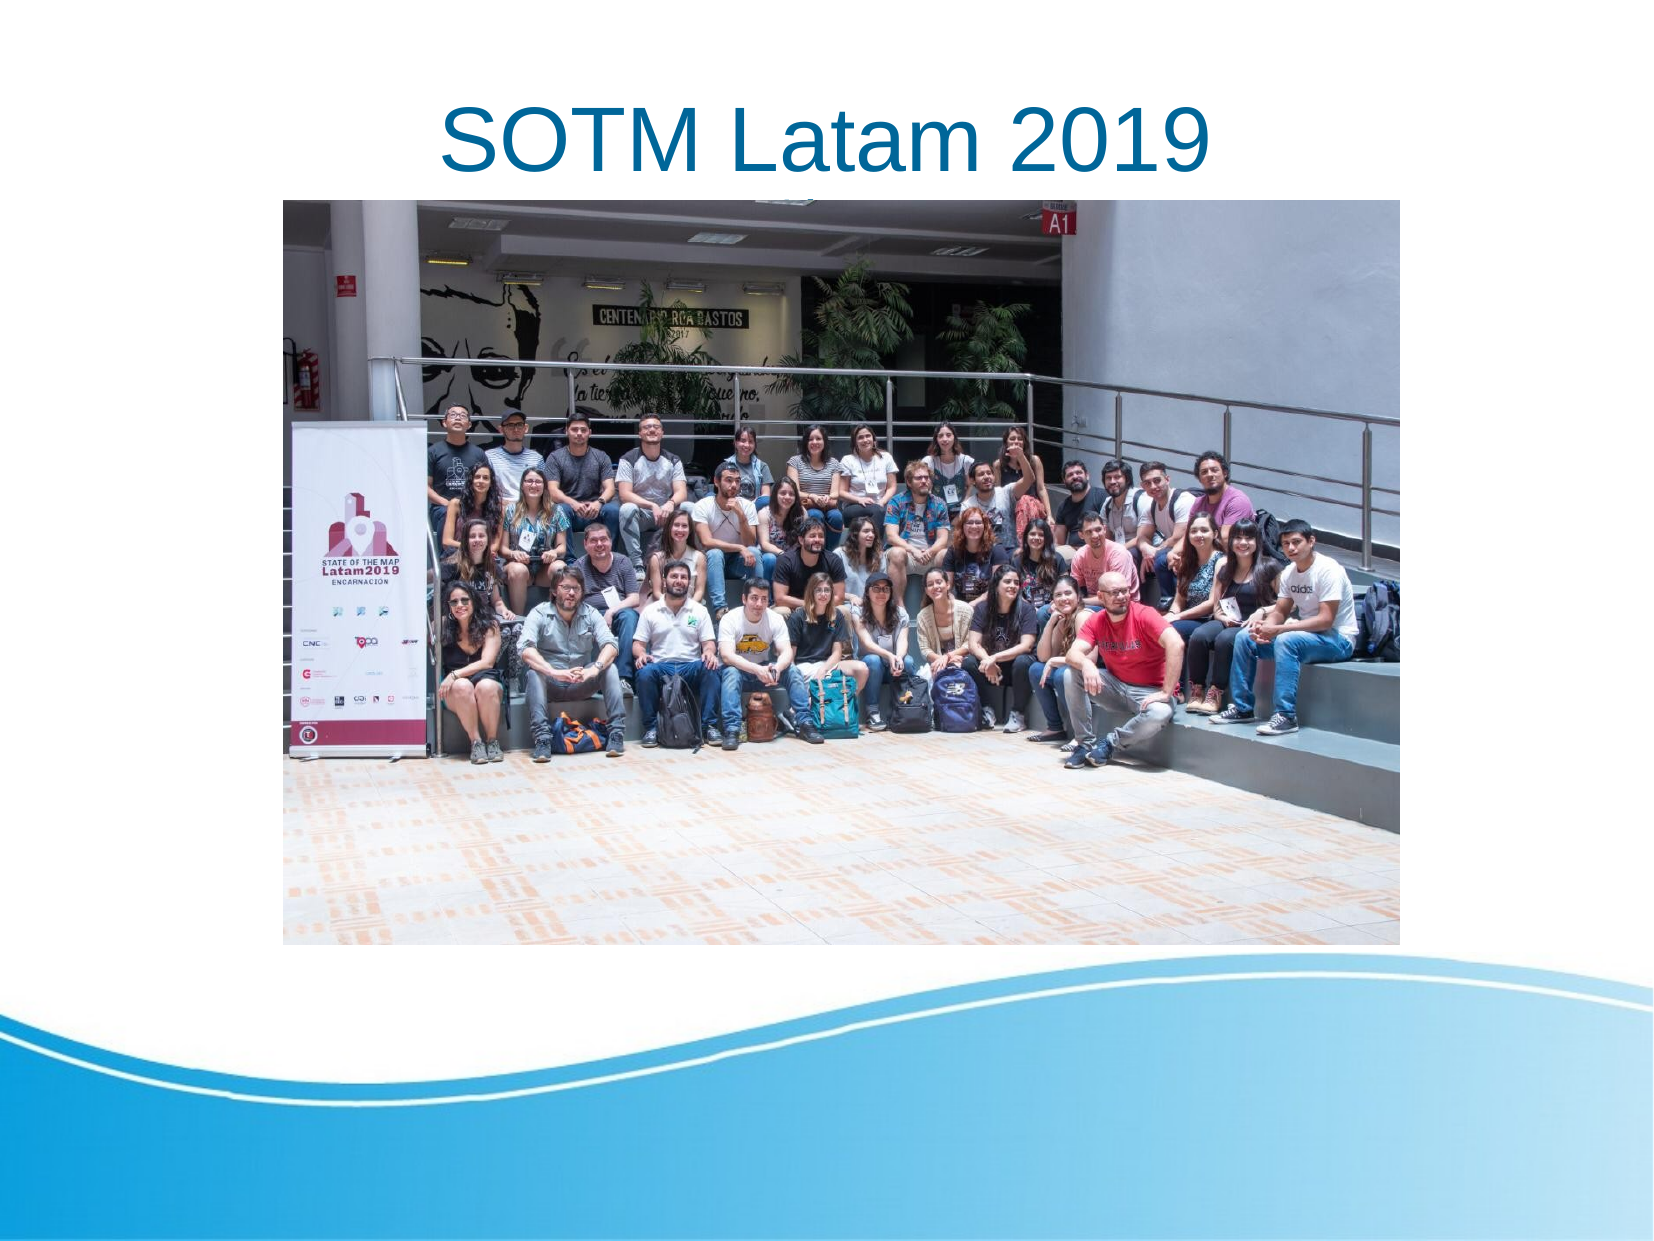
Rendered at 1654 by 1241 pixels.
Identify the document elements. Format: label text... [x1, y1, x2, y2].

picture [0, 952, 1654, 1241]
picture [283, 200, 1400, 945]
title SOTM Latam 2019 Encarnación - Paraguay [94, 64, 1583, 272]
